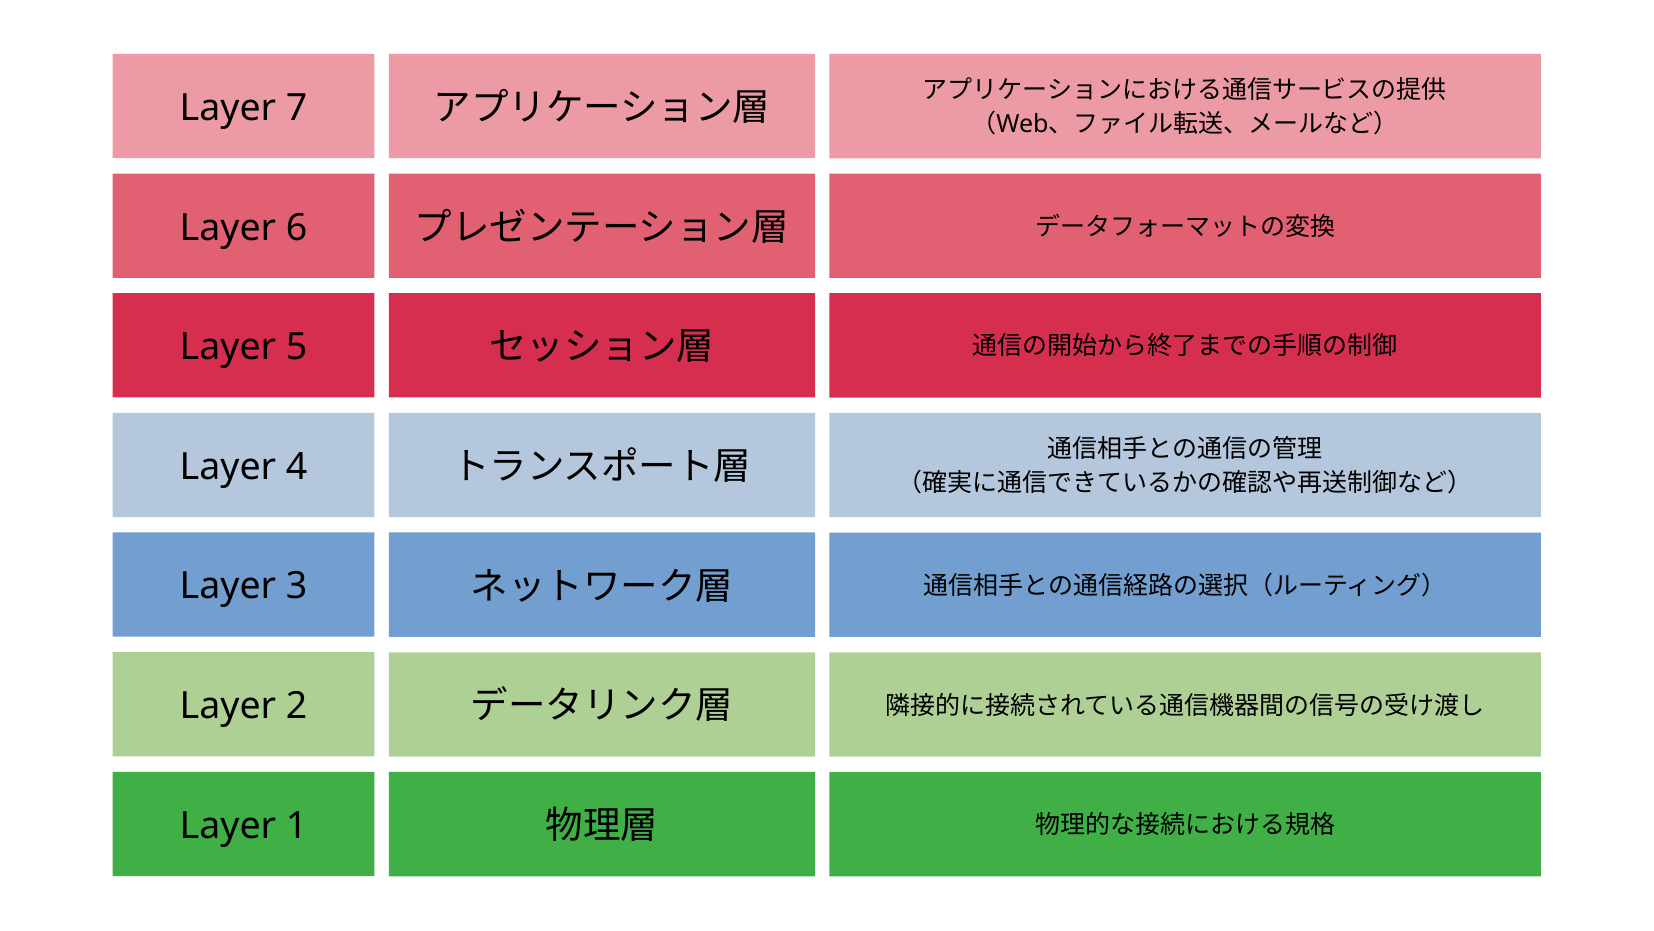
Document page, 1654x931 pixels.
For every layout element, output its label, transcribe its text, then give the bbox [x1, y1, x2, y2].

text_box Layer 5 [112, 293, 375, 398]
text_box 物理層 [388, 771, 816, 877]
text_box トランスポート層 [388, 412, 816, 518]
text_box ネットワーク層 [388, 532, 816, 637]
text_box Layer 2 [112, 652, 375, 757]
text_box Layer 1 [112, 771, 375, 877]
text_box プレゼンテーション層 [388, 173, 816, 278]
text_box 物理的な接続における規格 [829, 772, 1541, 877]
text_box Layer 7 [112, 53, 375, 159]
text_box Layer 3 [112, 532, 375, 637]
text_box Layer 4 [112, 412, 375, 518]
text_box アプリケーション層 [388, 53, 816, 159]
text_box 隣接的に接続されている通信機器間の信号の受け渡し [829, 652, 1541, 757]
text_box セッション層 [388, 293, 816, 398]
text_box データリンク層 [388, 652, 816, 757]
text_box データフォーマットの変換 [829, 173, 1541, 278]
text_box 通信の開始から終了までの手順の制御 [829, 293, 1541, 398]
text_box 通信相手との通信の管理 （確実に通信できているかの確認や再送制御など） [829, 412, 1541, 518]
text_box 通信相手との通信経路の選択（ルーティング） [829, 532, 1541, 637]
text_box アプリケーションにおける通信サービスの提供 （Web、ファイル転送、メールなど） [829, 53, 1541, 159]
text_box Layer 6 [112, 173, 375, 278]
